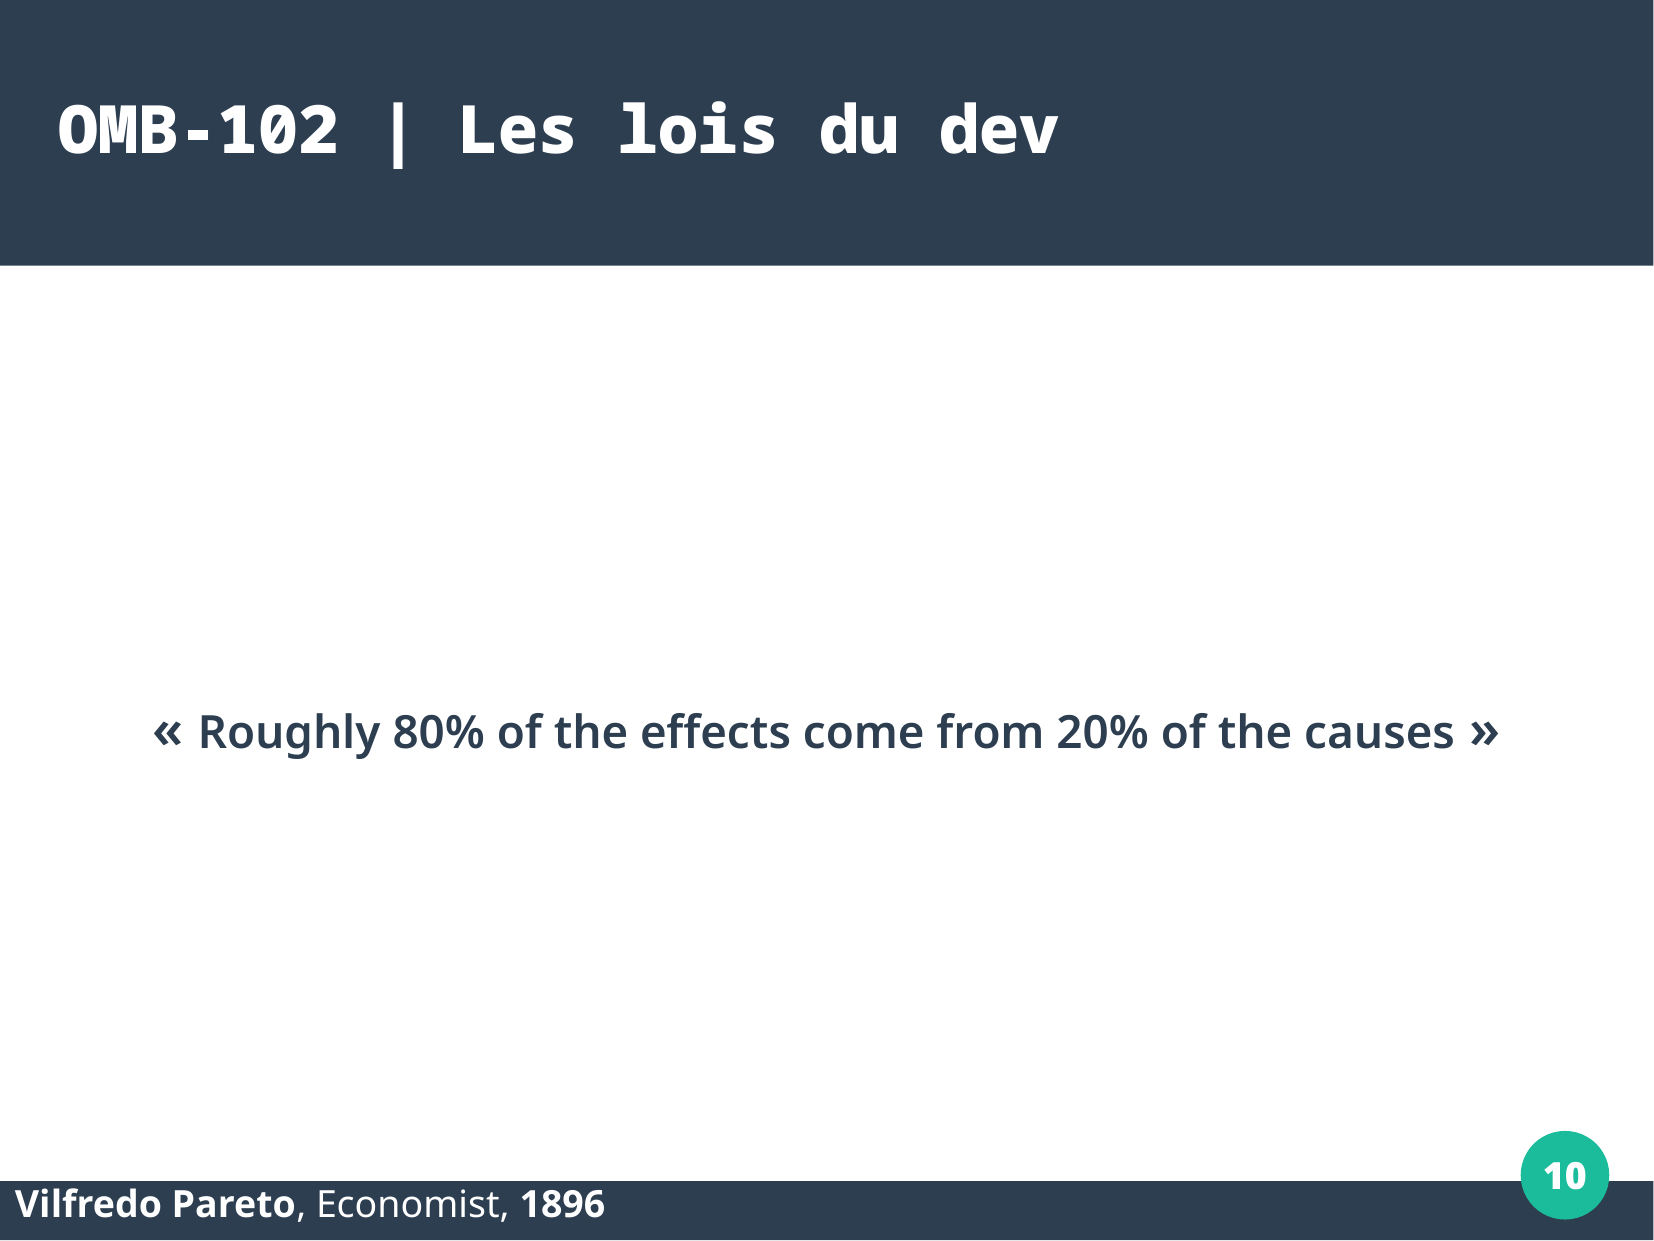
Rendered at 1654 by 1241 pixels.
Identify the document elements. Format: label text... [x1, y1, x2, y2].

text_box Vilfredo Pareto, Economist, 1896 [0, 1170, 1654, 1241]
title OMB-102 | Les lois du dev [59, 49, 1595, 207]
list « Roughly 80% of the effects come from 20% of the causes » [0, 270, 1654, 1170]
